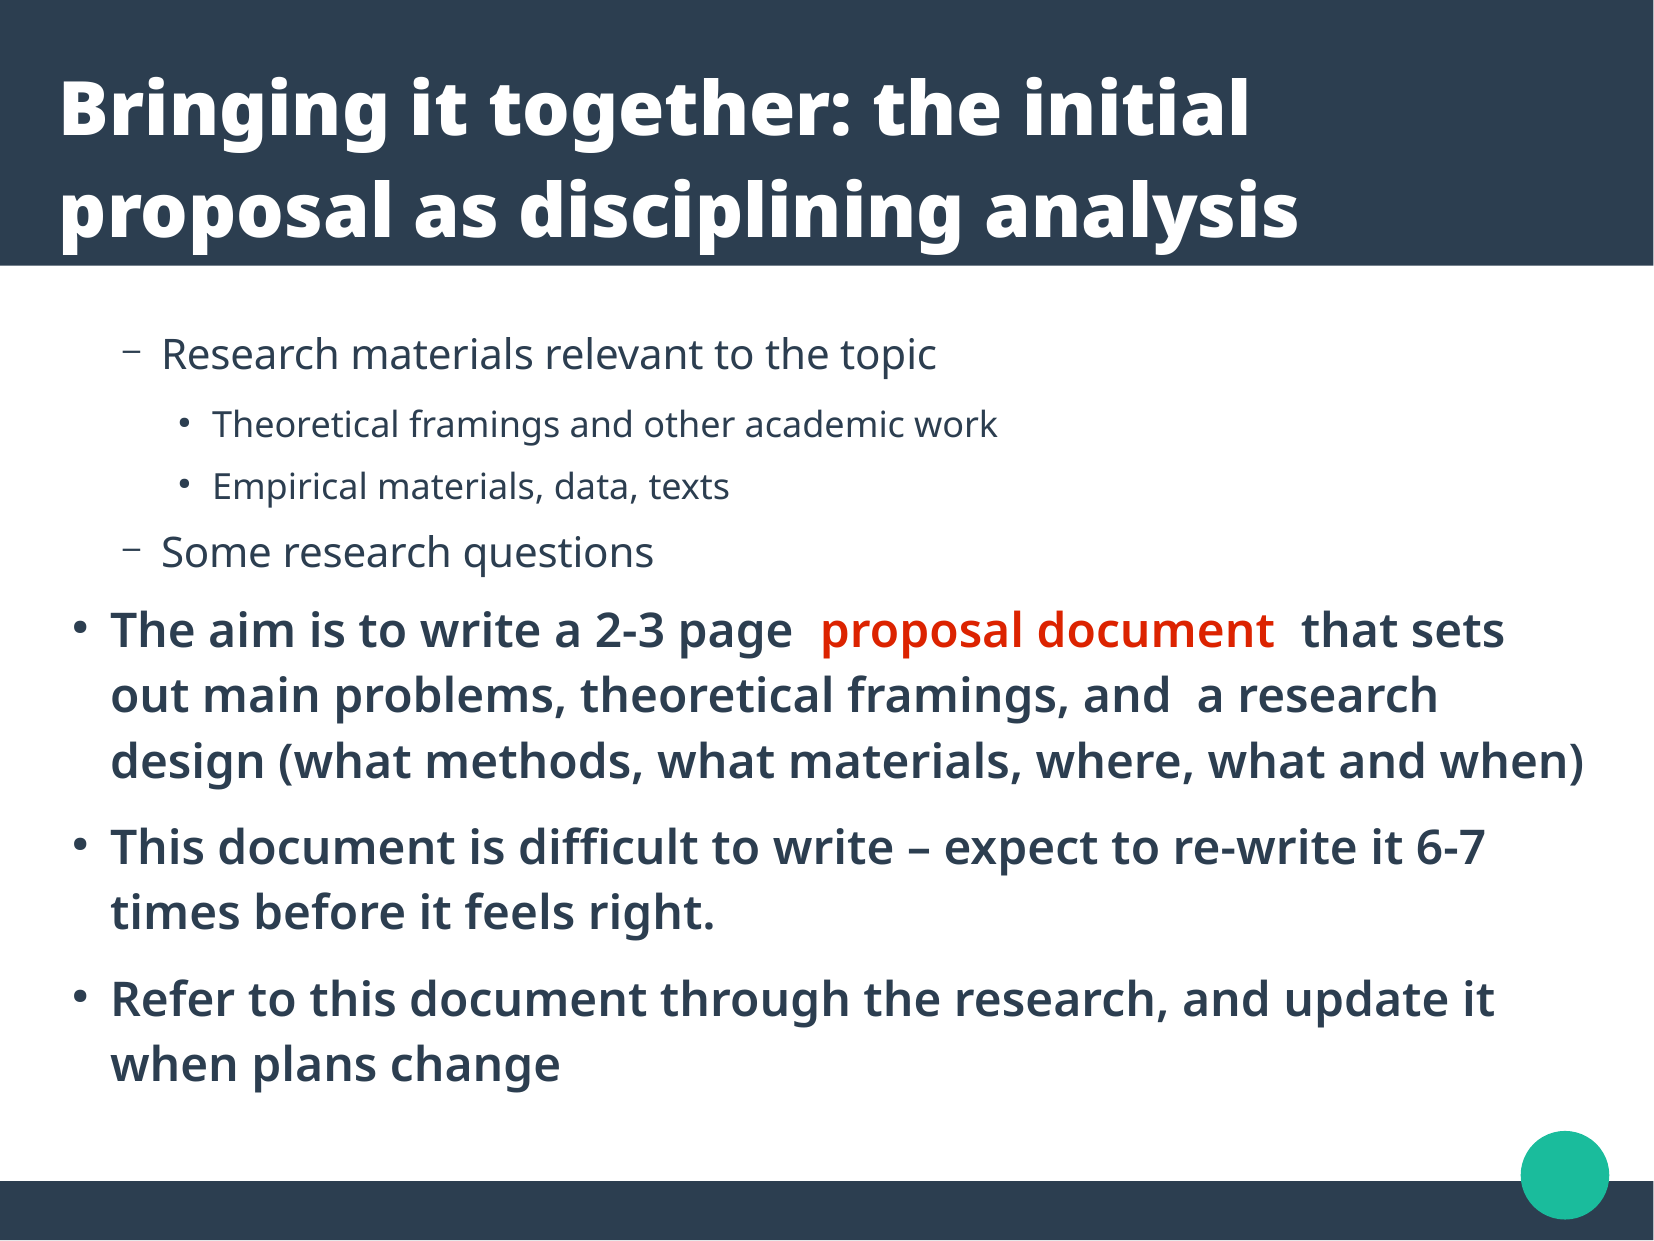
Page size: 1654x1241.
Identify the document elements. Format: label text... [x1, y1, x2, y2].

title Bringing it together: the initial proposal as disciplining analysis [59, 55, 1595, 213]
list Research materials relevant to the topic Theoretical framings and other academic work Empirical materials, data, texts Some research questions The aim is to write a 2-3 page proposal document that sets out main problems, theoretical framings, and a research design (what methods, what materials, where, what and when) This document is difficult to write – expect to re-write it 6-7 times before it feels right. Refer to this document through the research, and update it when plans change [59, 324, 1595, 1152]
